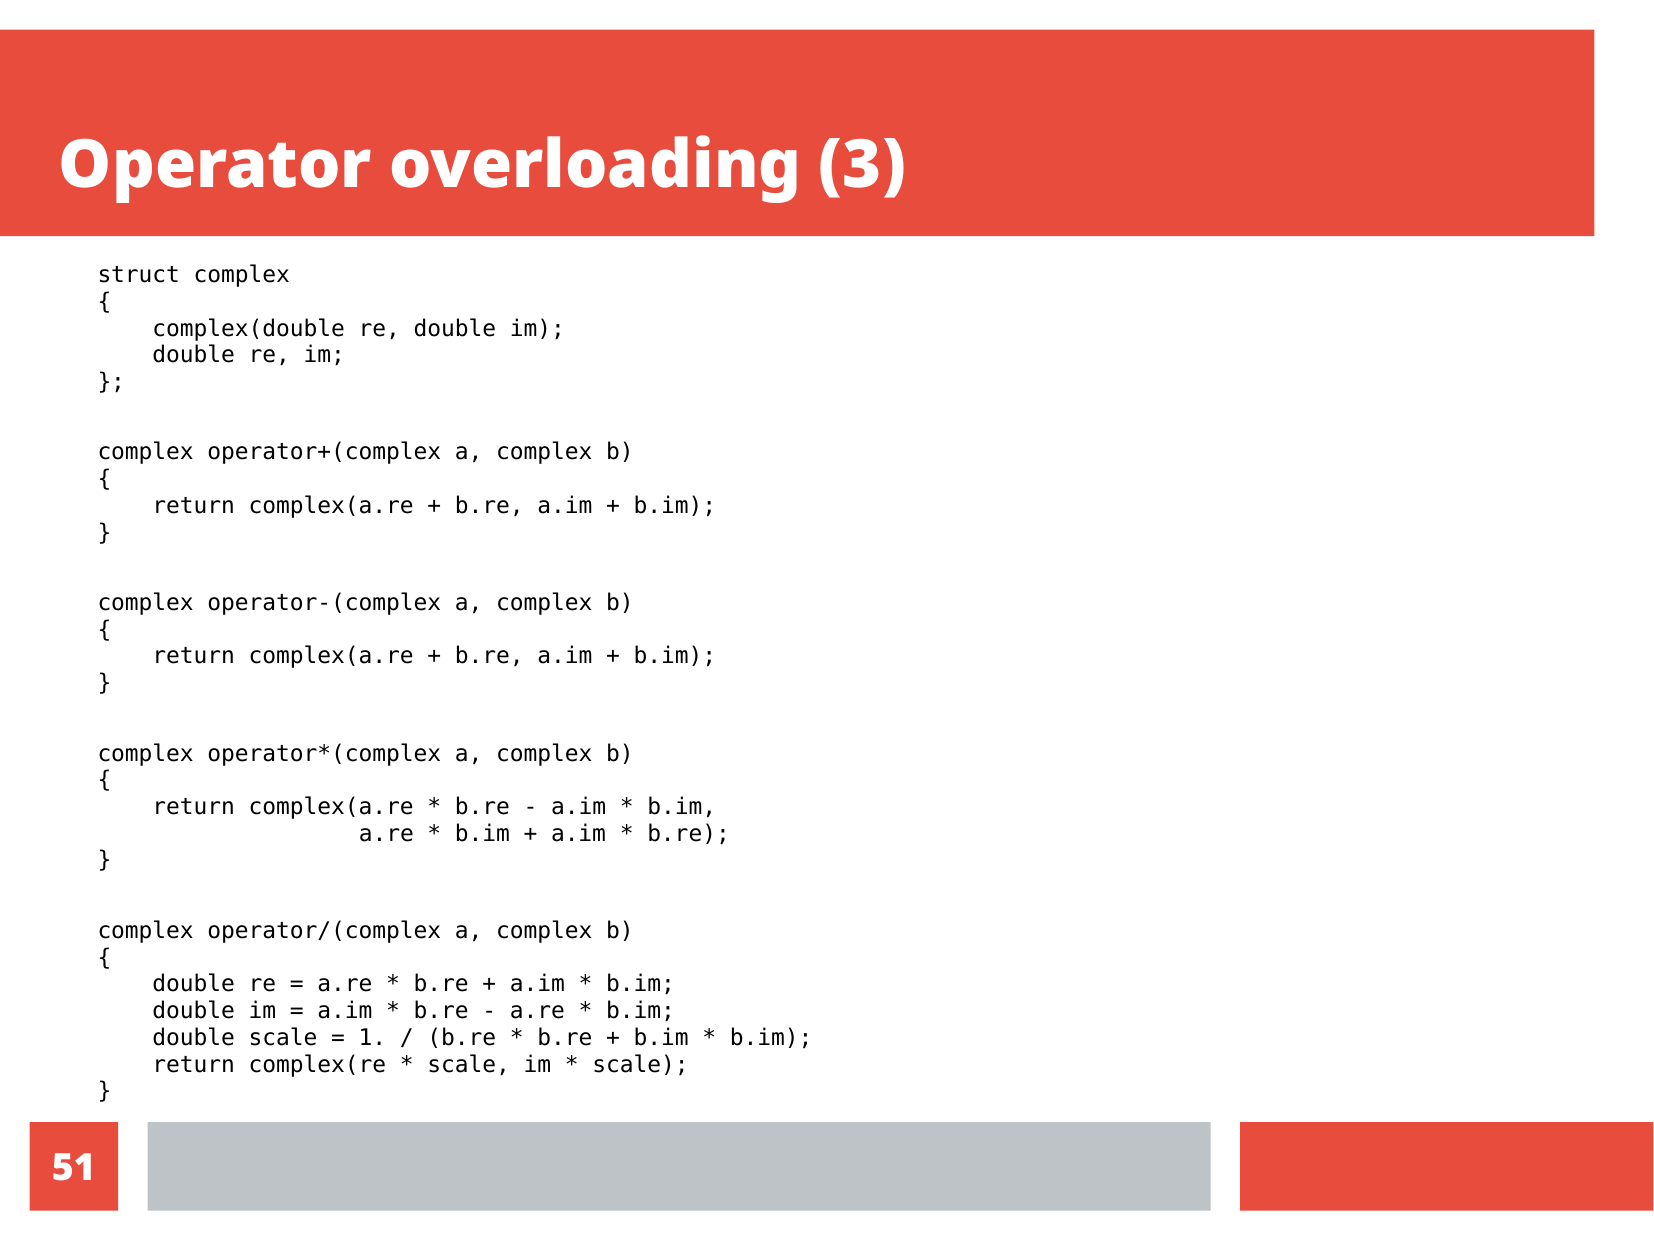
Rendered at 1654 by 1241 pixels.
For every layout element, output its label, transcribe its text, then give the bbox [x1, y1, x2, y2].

text_box struct complex { complex(double re, double im); double re, im; }; complex operator+(complex a, complex b) { return complex(a.re + b.re, a.im + b.im); } complex operator-(complex a, complex b) { return complex(a.re + b.re, a.im + b.im); } complex operator*(complex a, complex b) { return complex(a.re * b.re - a.im * b.im, a.re * b.im + a.im * b.re); } complex operator/(complex a, complex b) { double re = a.re * b.re + a.im * b.im; double im = a.im * b.re - a.re * b.im; double scale = 1. / (b.re * b.re + b.im * b.im); return complex(re * scale, im * scale); } [82, 253, 1299, 1241]
title Operator overloading (3) [59, 59, 1595, 207]
